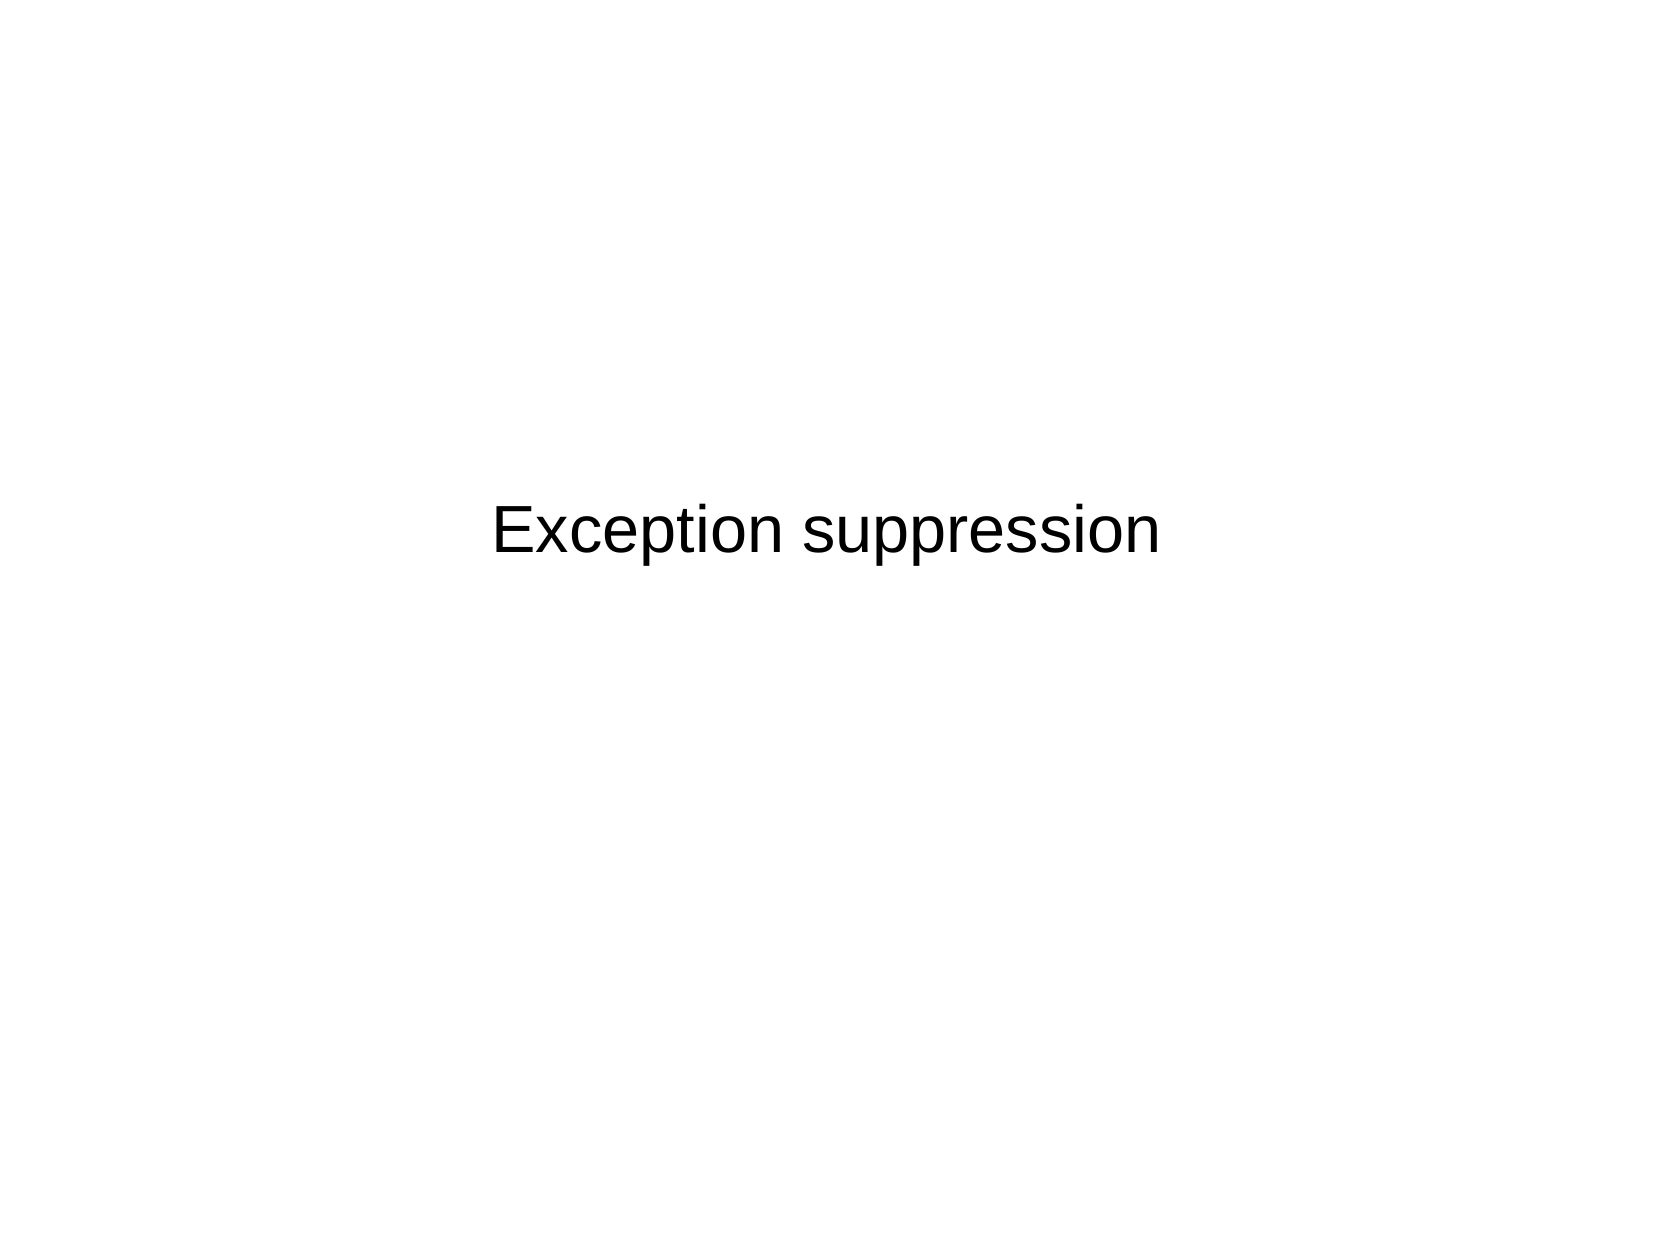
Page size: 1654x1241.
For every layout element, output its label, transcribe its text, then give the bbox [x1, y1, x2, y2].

subtitle Exception suppression [82, 49, 1571, 1010]
